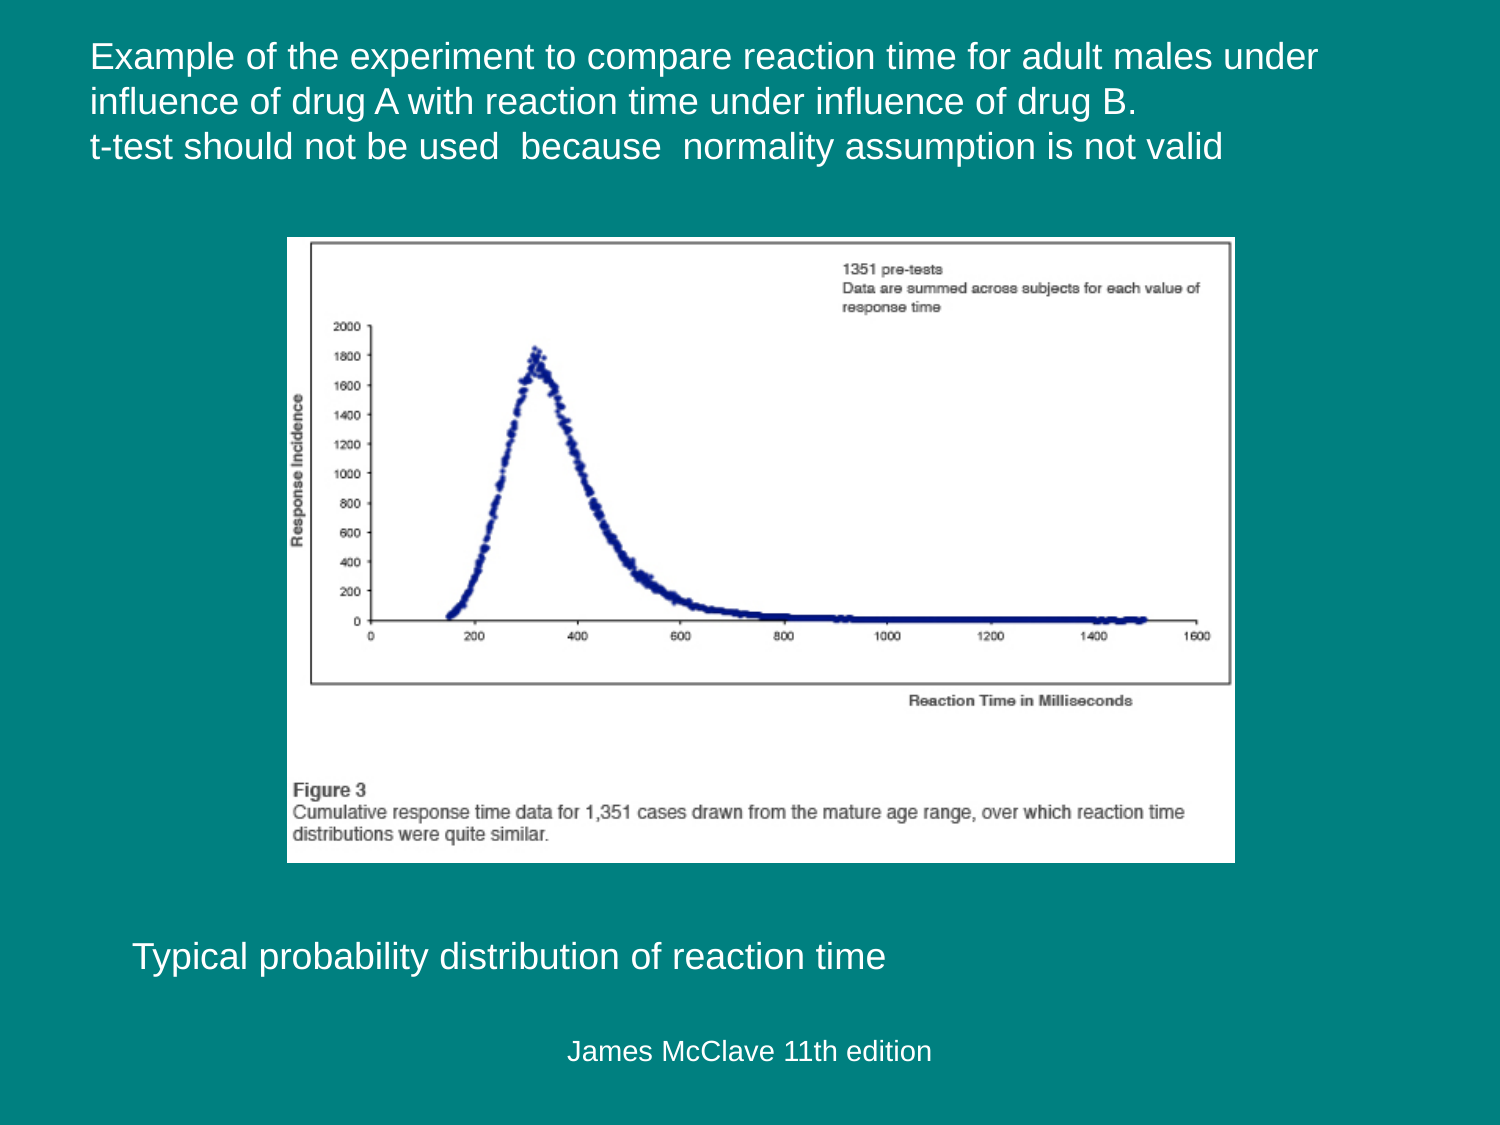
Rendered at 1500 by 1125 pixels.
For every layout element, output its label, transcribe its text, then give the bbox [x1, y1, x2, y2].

picture [287, 237, 1235, 863]
footer James McClave 11th edition [512, 1024, 988, 1103]
text_box Typical probability distribution of reaction time [117, 924, 902, 985]
text_box Example of the experiment to compare reaction time for adult males under influence of drug A with reaction time under influence of drug B. t-test should not be used because normality assumption is not valid [75, 24, 1475, 175]
